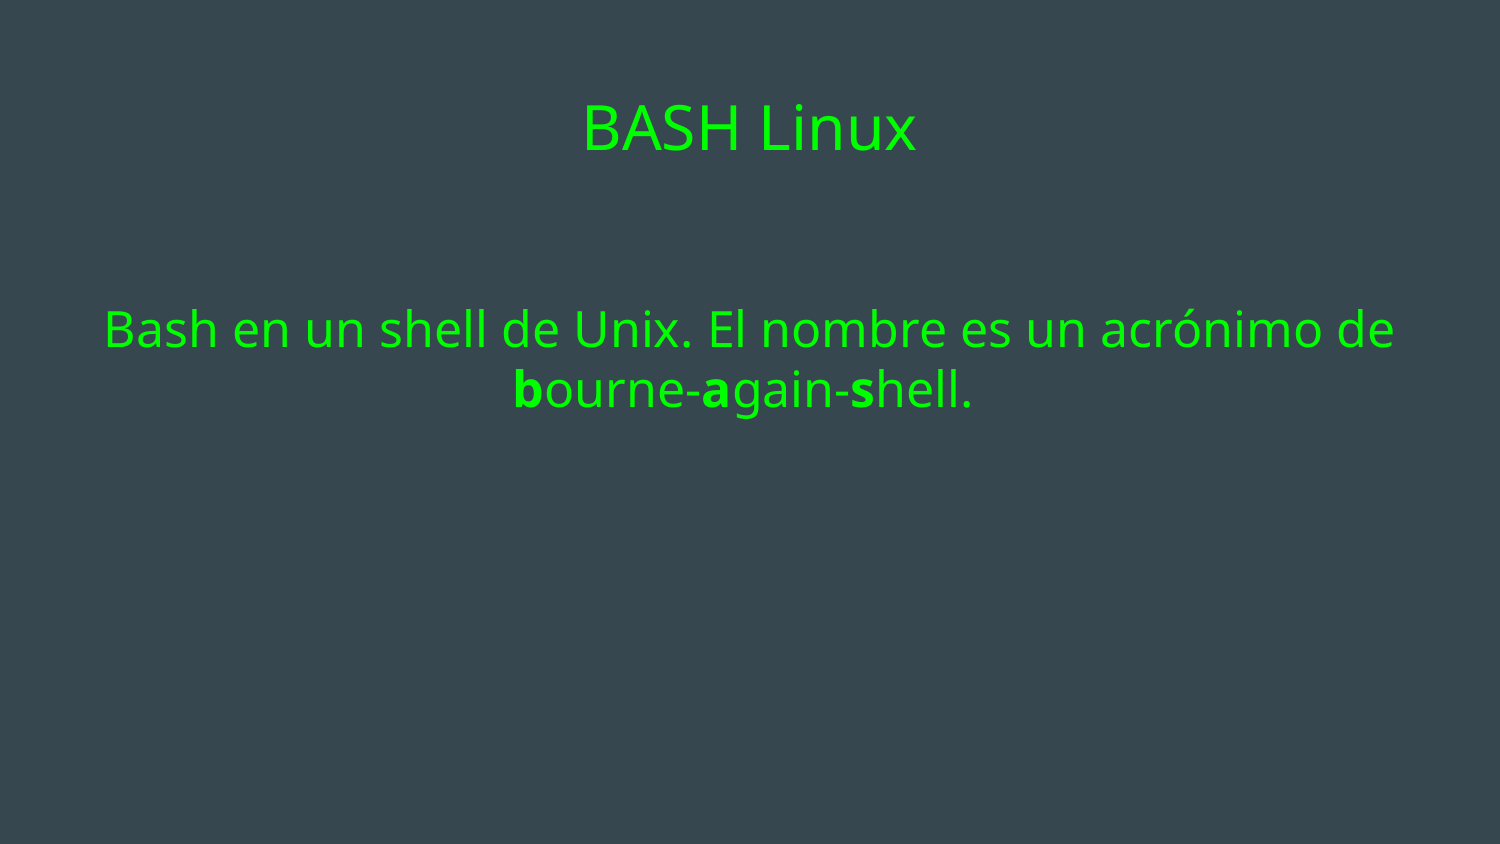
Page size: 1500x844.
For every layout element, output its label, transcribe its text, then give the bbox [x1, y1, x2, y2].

title BASH Linux [51, 72, 1449, 167]
list Bash en un shell de Unix. El nombre es un acrónimo de bourne-again-shell. [51, 189, 1449, 750]
